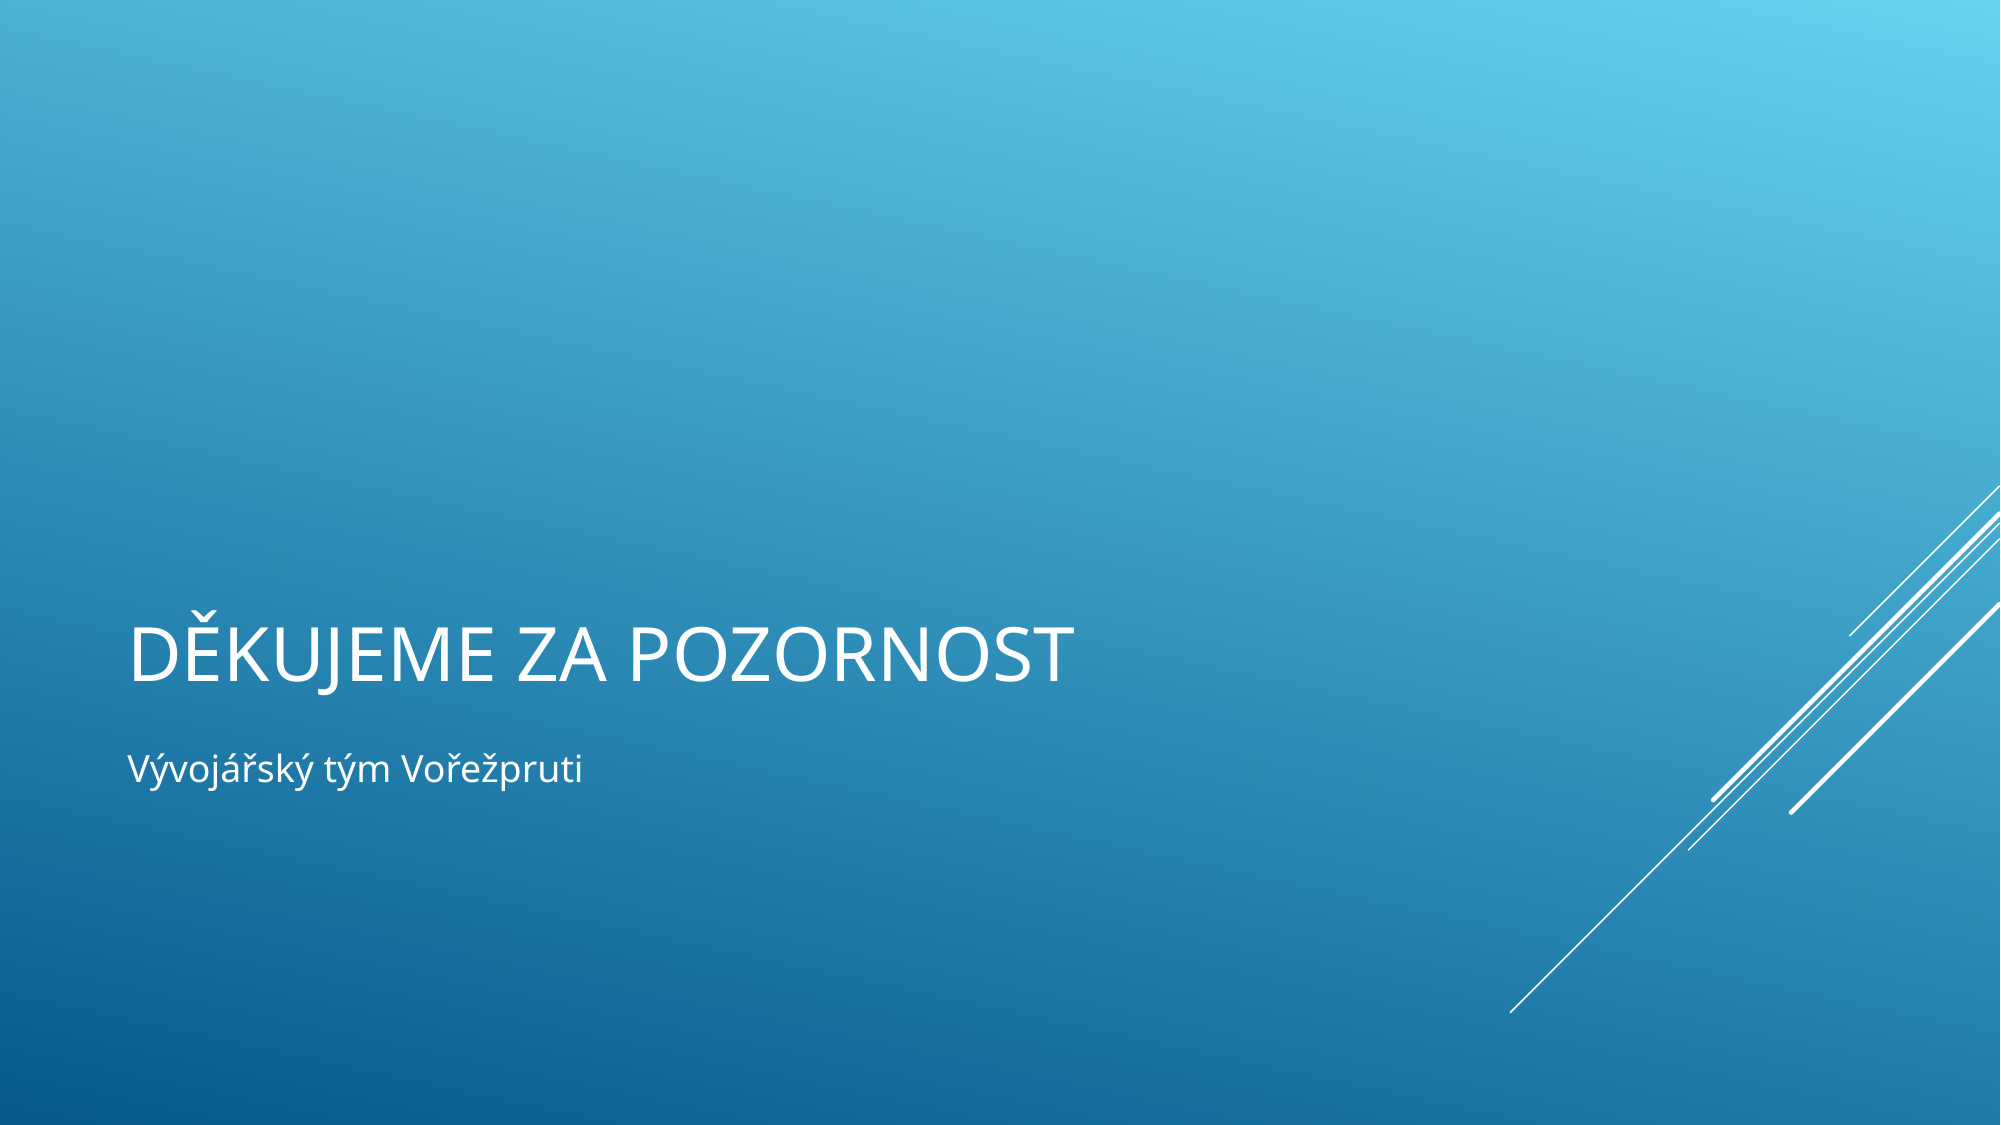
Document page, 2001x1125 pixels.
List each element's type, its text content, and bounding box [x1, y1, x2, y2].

title Děkujeme Za pozornost [112, 329, 1513, 704]
list Vývojářský tým Vořežpruti [112, 737, 1513, 984]
